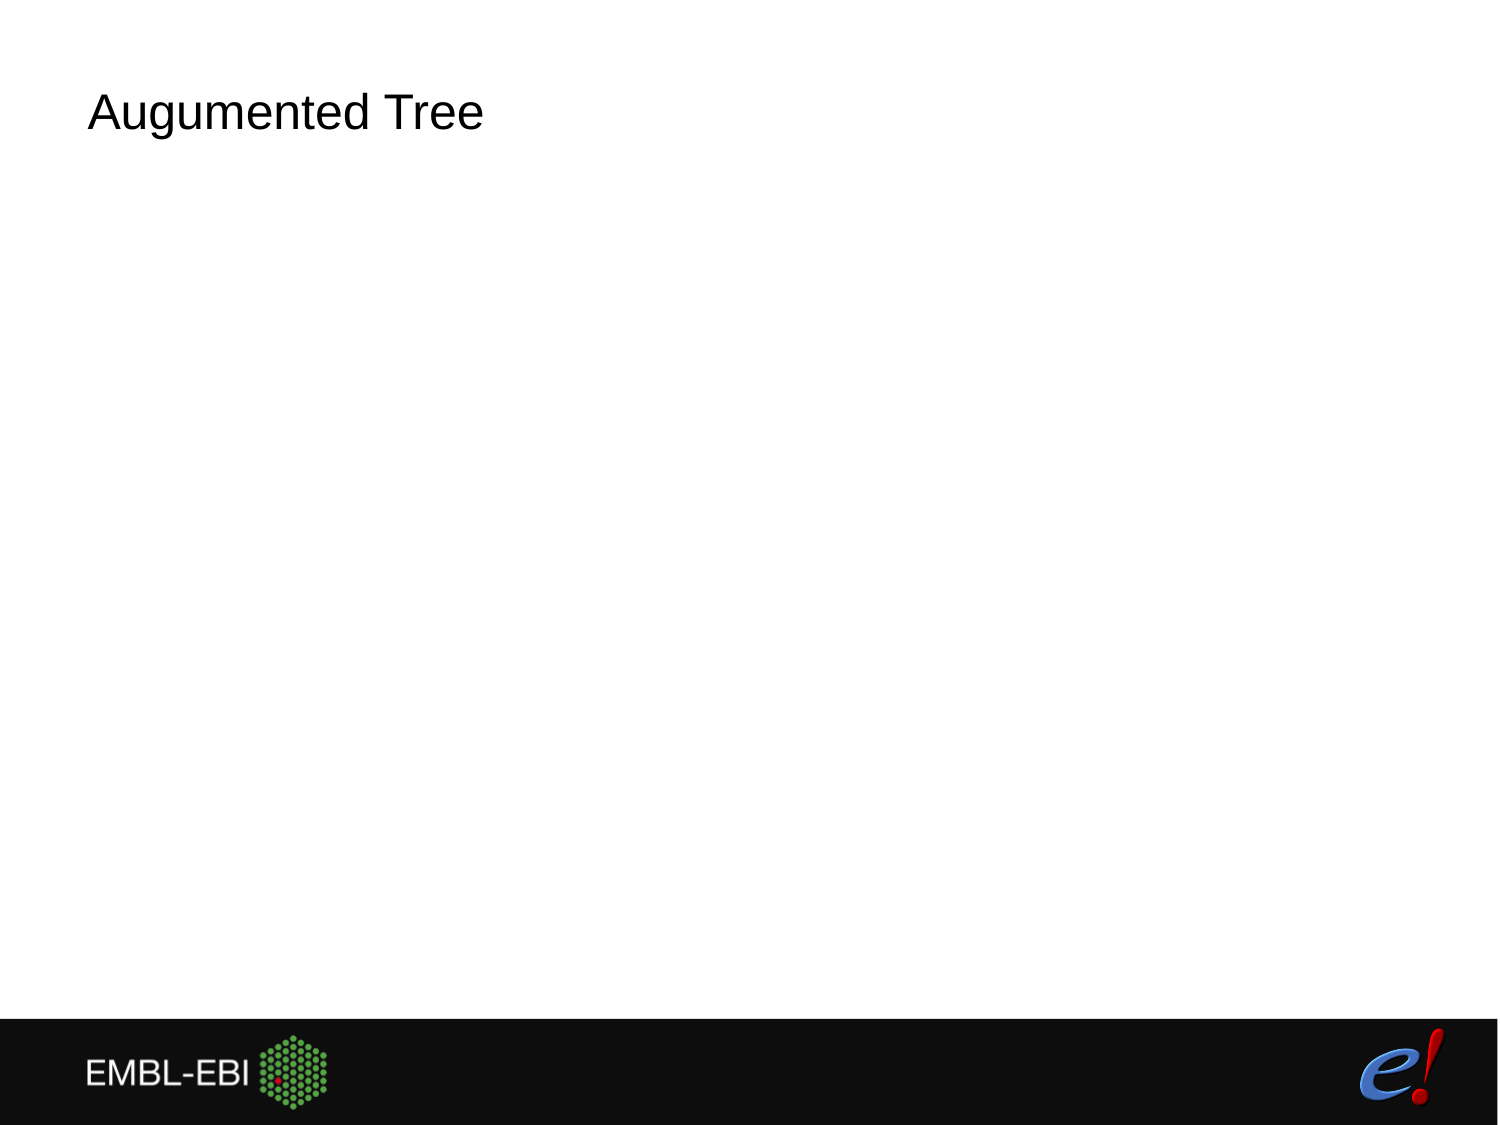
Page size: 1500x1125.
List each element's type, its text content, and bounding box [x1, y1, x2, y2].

title Augumented Tree [87, 50, 1425, 175]
picture [87, 1035, 327, 1110]
picture [1357, 1026, 1448, 1112]
